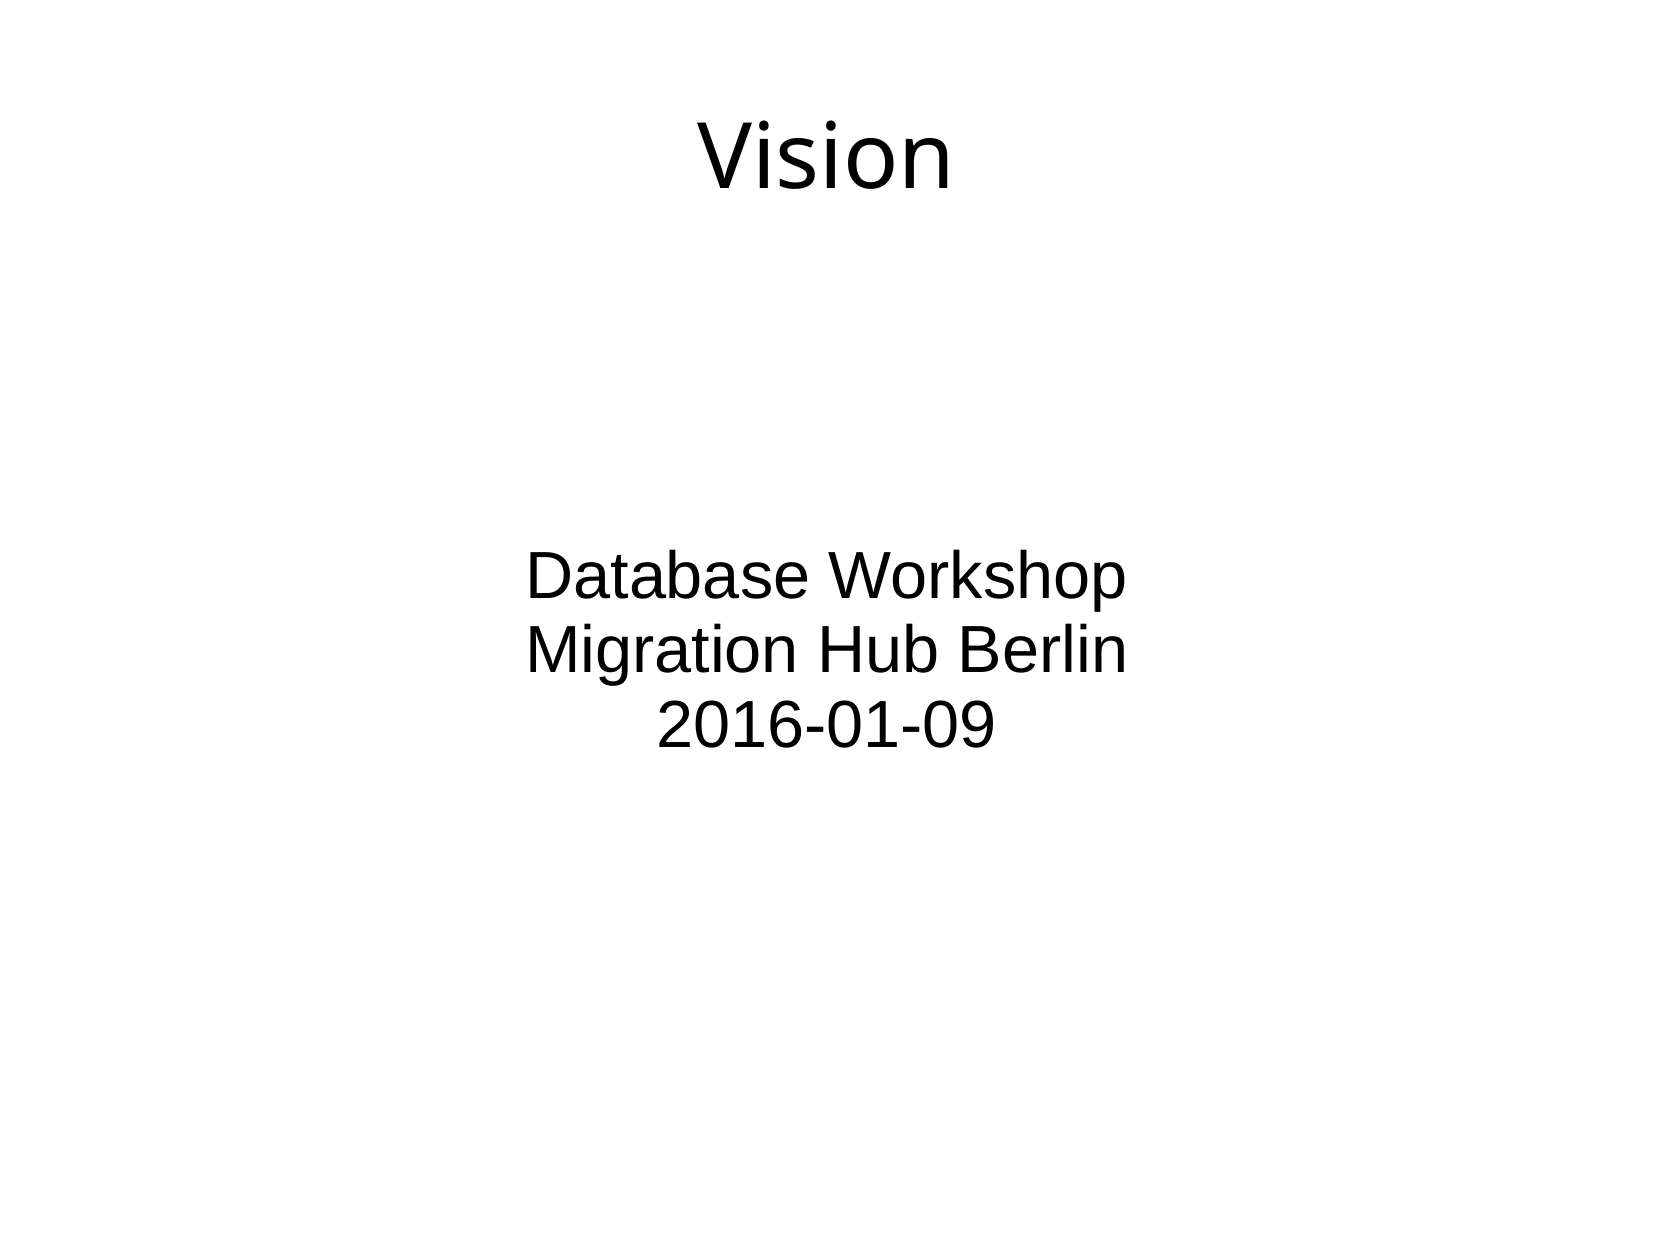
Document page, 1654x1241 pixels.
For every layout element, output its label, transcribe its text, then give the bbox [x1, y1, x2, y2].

title Vision [82, 49, 1571, 257]
subtitle Database Workshop Migration Hub Berlin 2016-01-09 [82, 290, 1571, 1010]
